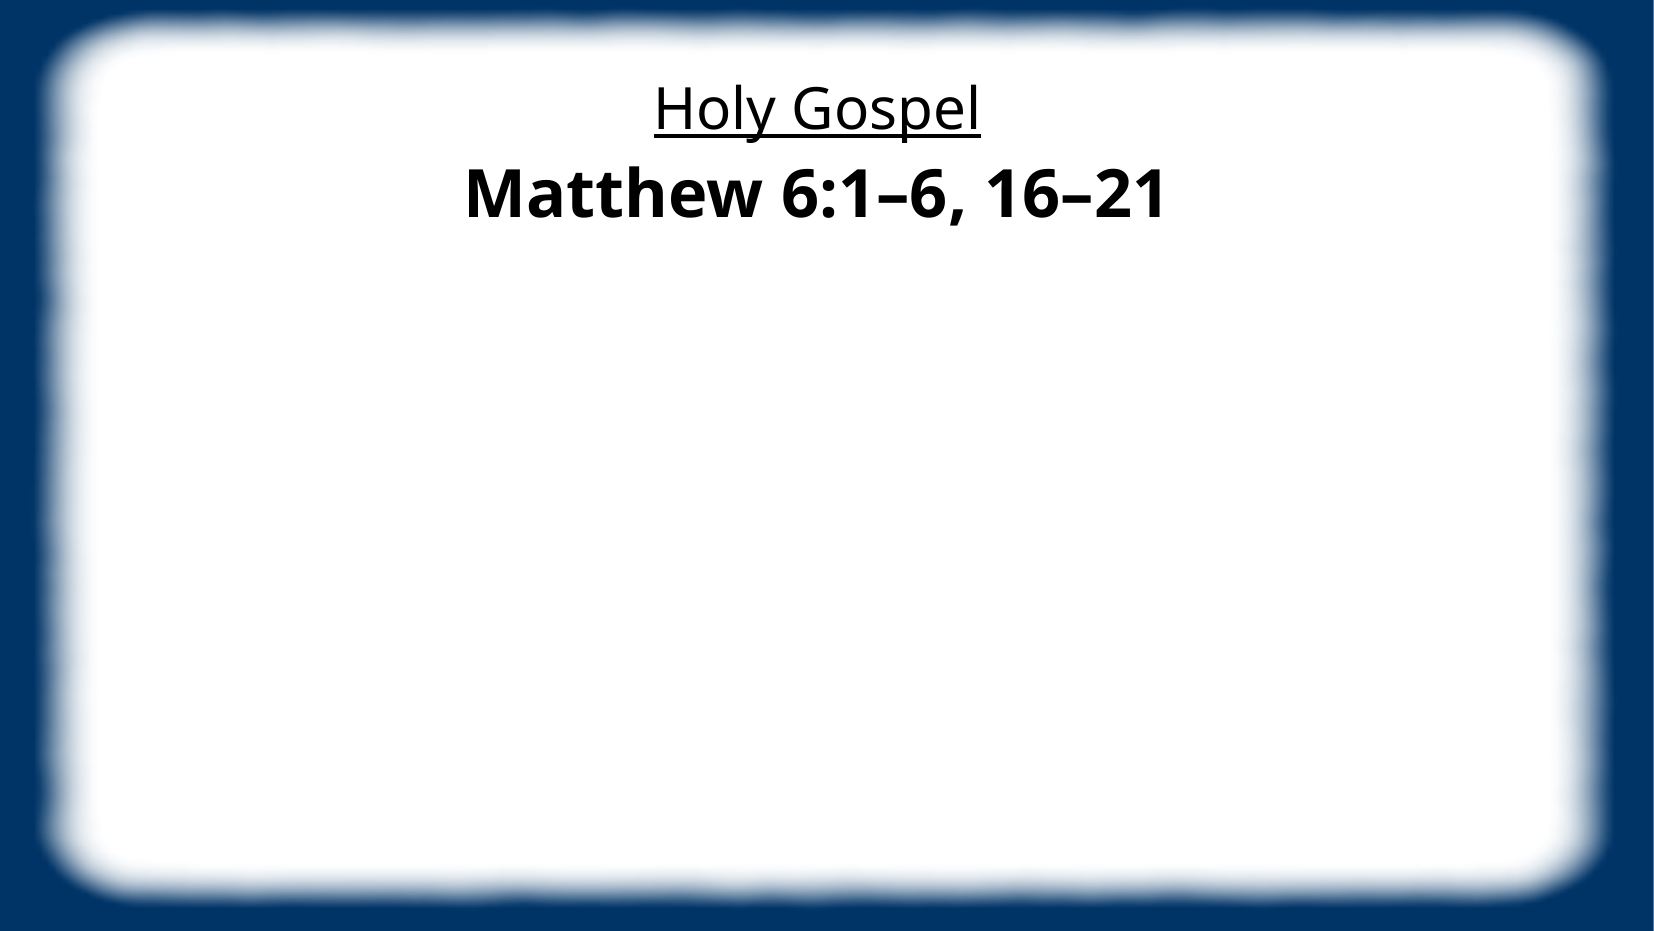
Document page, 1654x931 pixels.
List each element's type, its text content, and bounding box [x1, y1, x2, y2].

picture [0, 0, 1654, 931]
text_box Holy Gospel Matthew 6:1–6, 16–21 [105, 60, 1531, 241]
